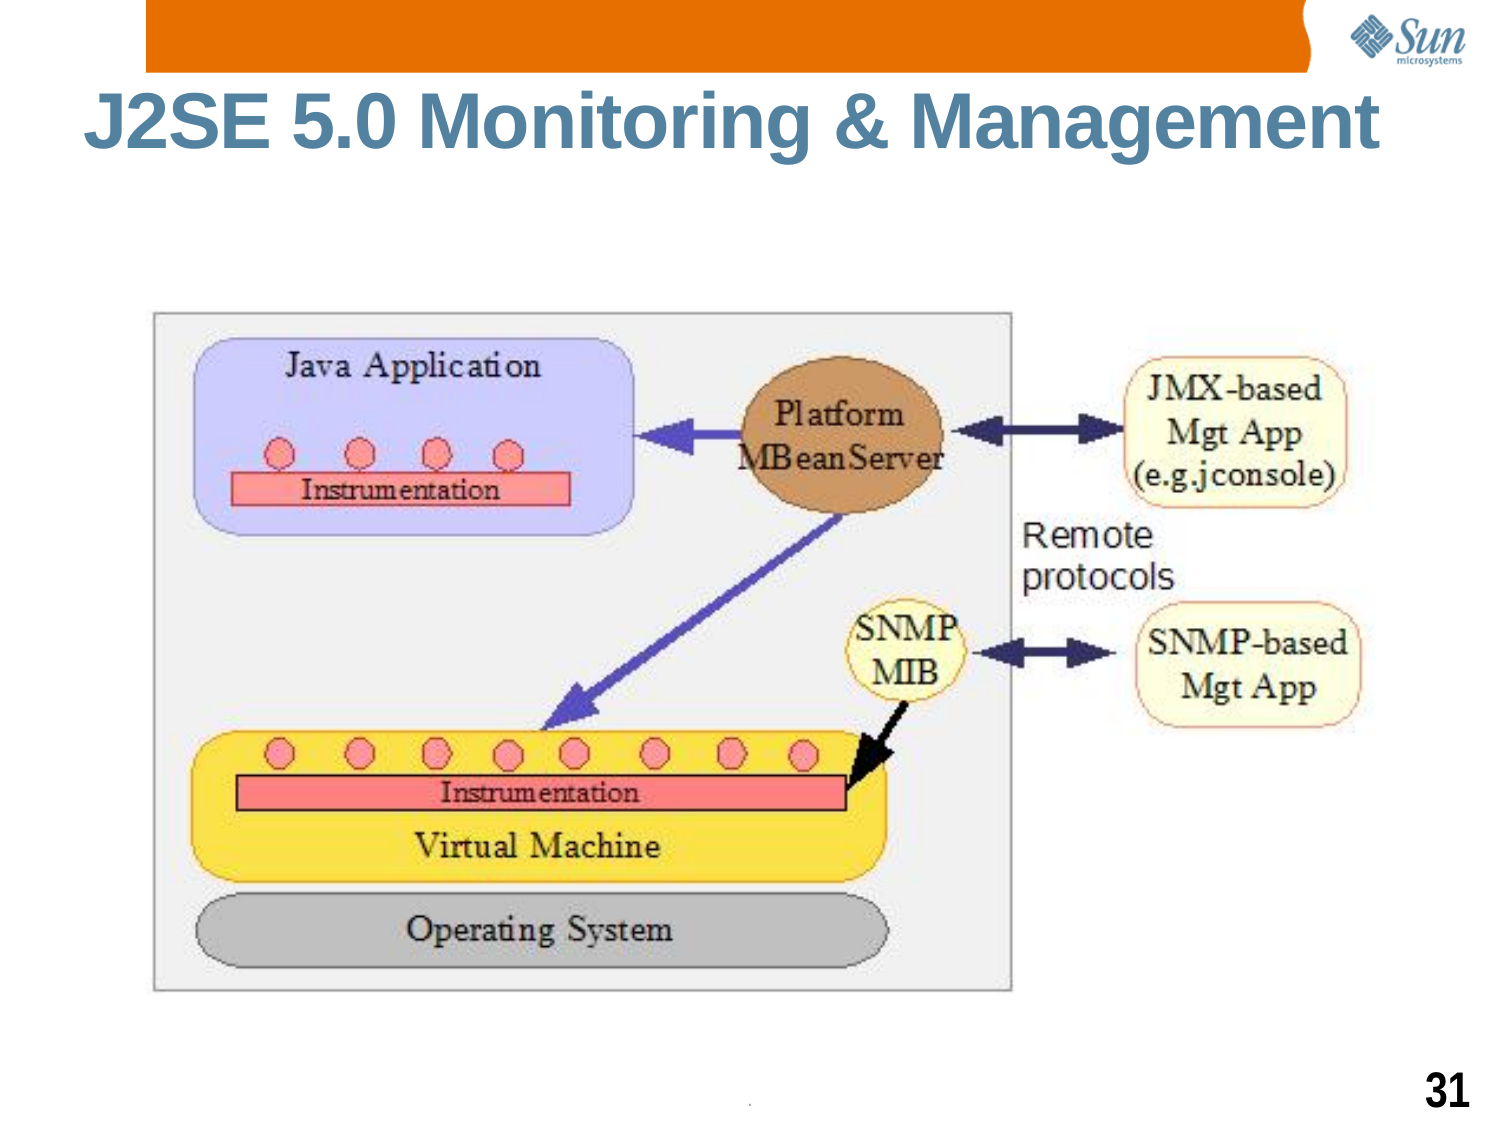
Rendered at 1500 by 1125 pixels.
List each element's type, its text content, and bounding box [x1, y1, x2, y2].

picture [90, 255, 1405, 1050]
picture [146, 0, 1500, 75]
title J2SE 5.0 Monitoring & Management [83, 84, 1446, 227]
